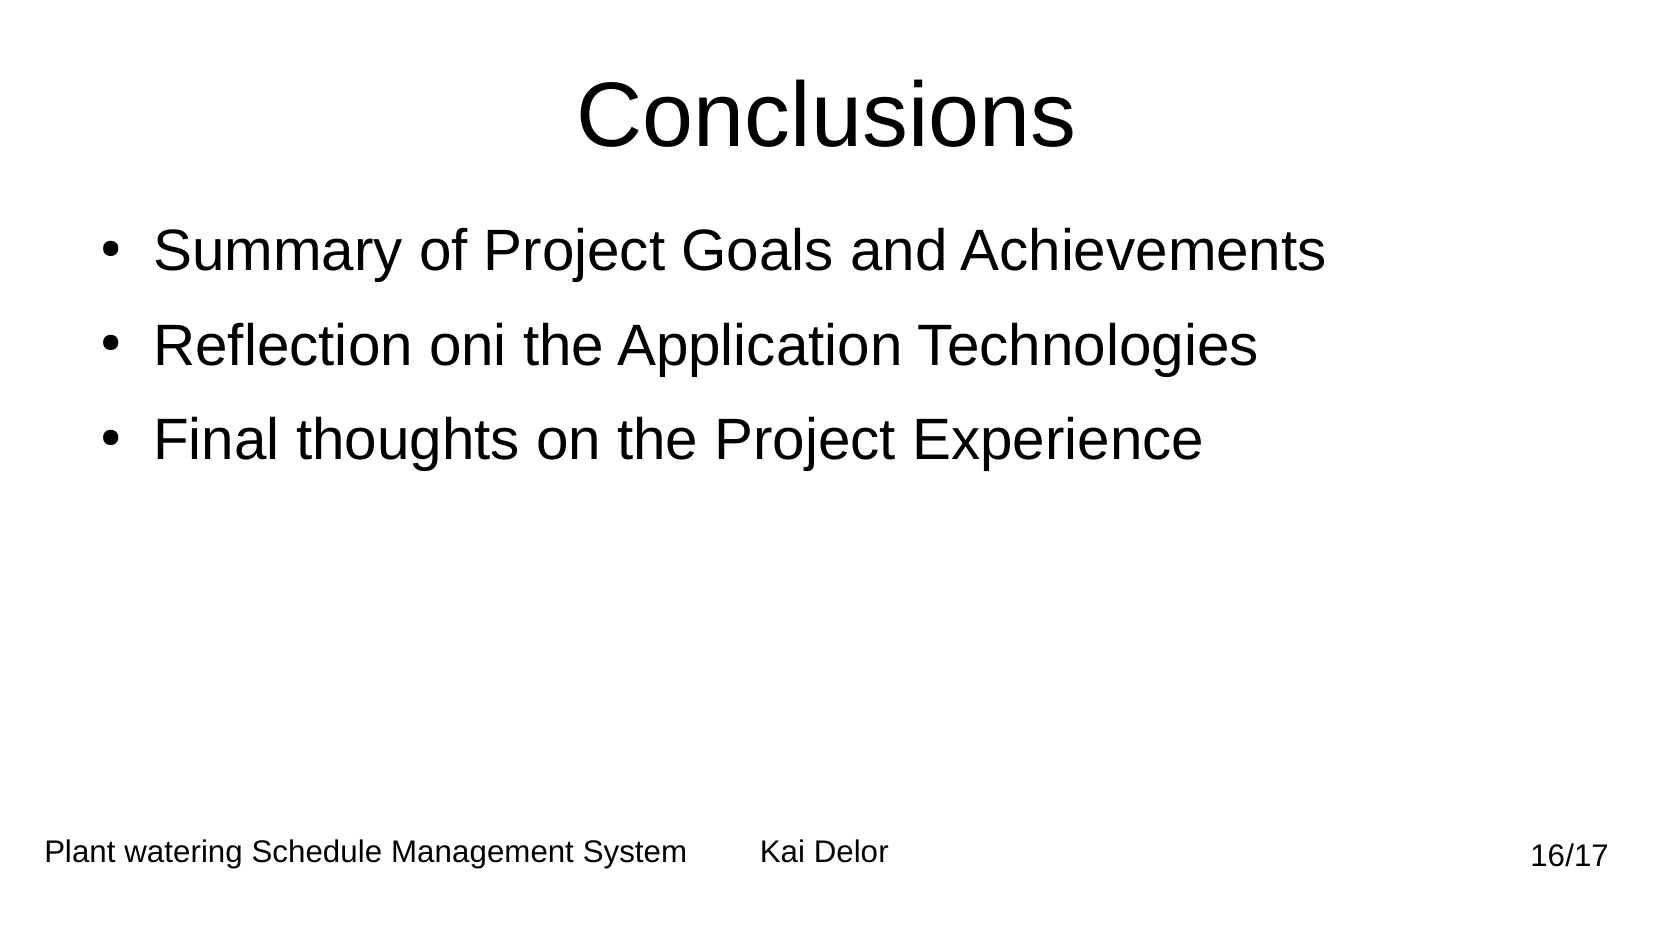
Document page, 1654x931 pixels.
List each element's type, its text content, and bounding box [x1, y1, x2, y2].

list Summary of Project Goals and Achievements Reflection oni the Application Technologies Final thoughts on the Project Experience [82, 217, 1571, 758]
text_box Plant watering Schedule Management System [29, 826, 701, 877]
text_box Kai Delor [745, 826, 904, 877]
title Conclusions [82, 37, 1571, 193]
text_box <Foliennummer>/17 [1358, 830, 1625, 886]
